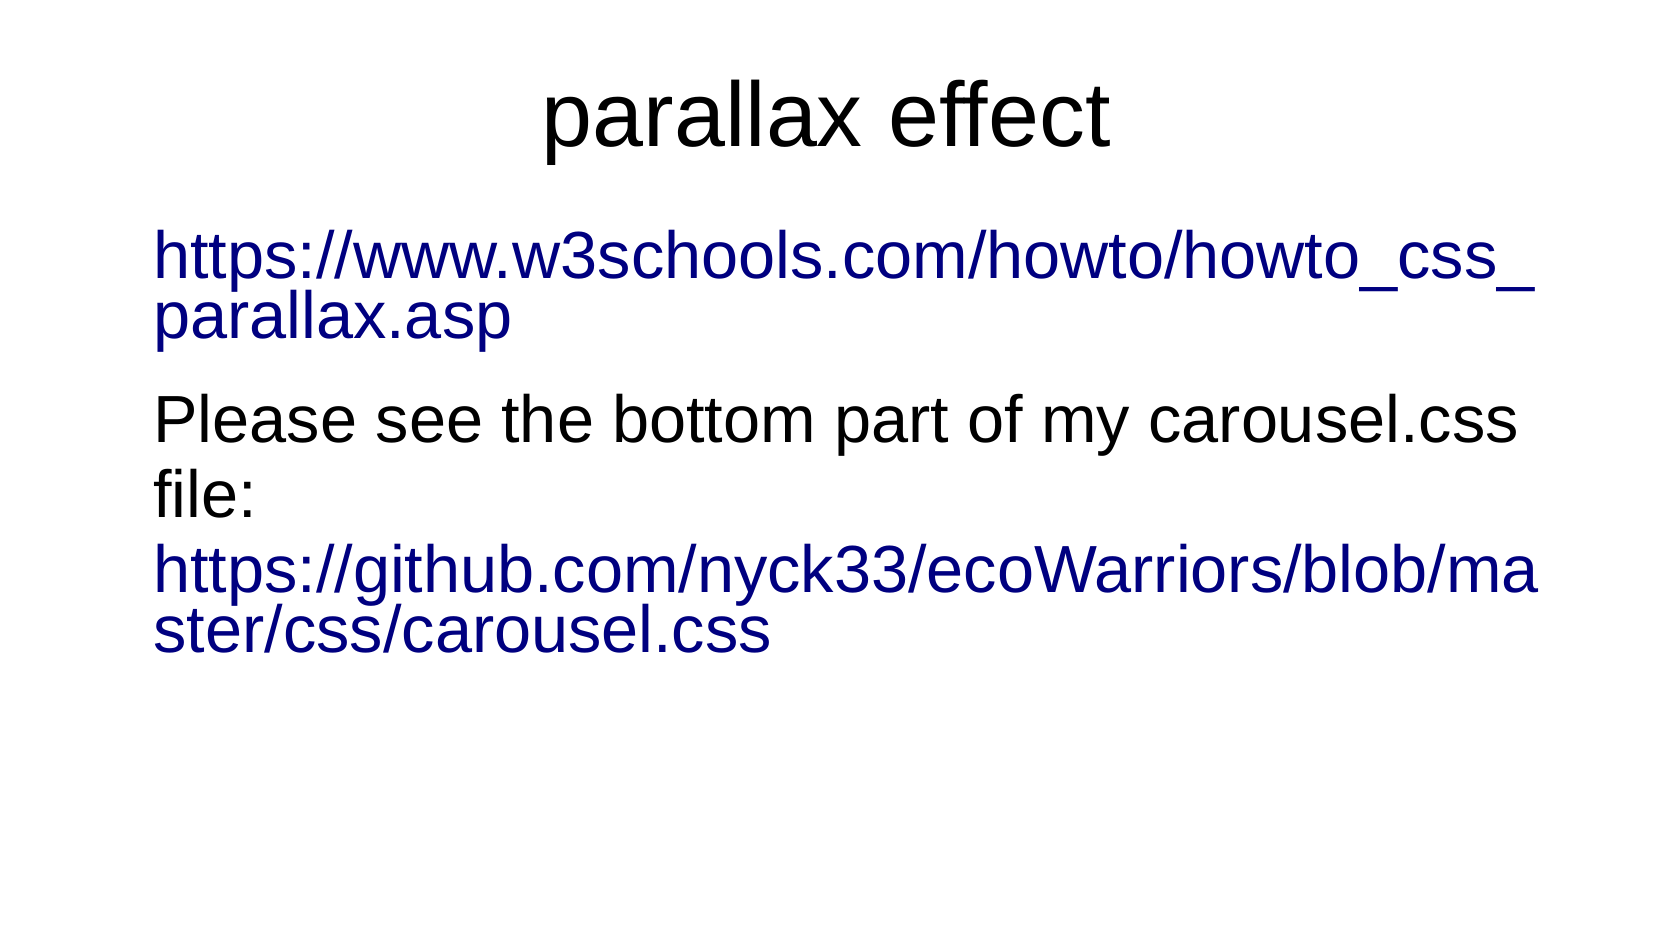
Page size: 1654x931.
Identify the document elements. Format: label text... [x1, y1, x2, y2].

list https://www.w3schools.com/howto/howto_css_parallax.asp Please see the bottom part of my carousel.css file: https://github.com/nyck33/ecoWarriors/blob/master/css/carousel.css [82, 217, 1571, 758]
title parallax effect [82, 37, 1571, 193]
